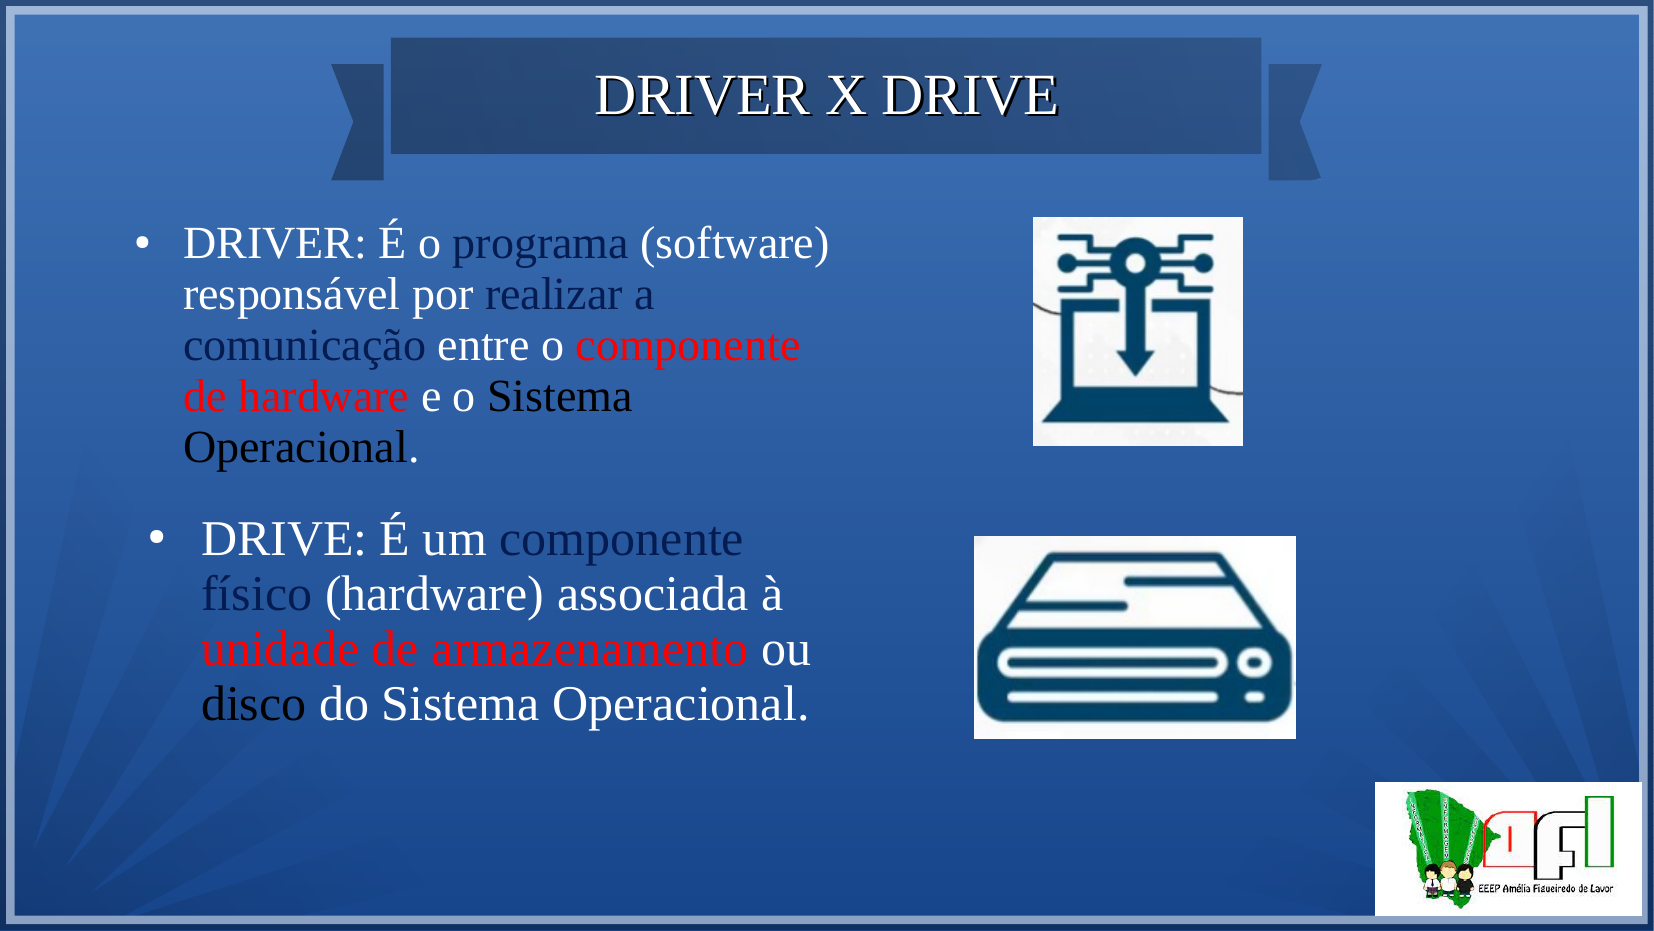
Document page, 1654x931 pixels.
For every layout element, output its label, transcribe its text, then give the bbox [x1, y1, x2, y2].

picture [974, 536, 1296, 739]
list DRIVE: É um componente físico (hardware) associada à unidade de armazenamento ou disco do Sistema Operacional. [130, 510, 857, 768]
list DRIVER: É o programa (software) responsável por realizar a comunicação entre o componente de hardware e o Sistema Operacional. [118, 217, 845, 475]
title DRIVER X DRIVE [389, 35, 1264, 154]
picture [1033, 217, 1243, 446]
picture [1375, 782, 1642, 916]
